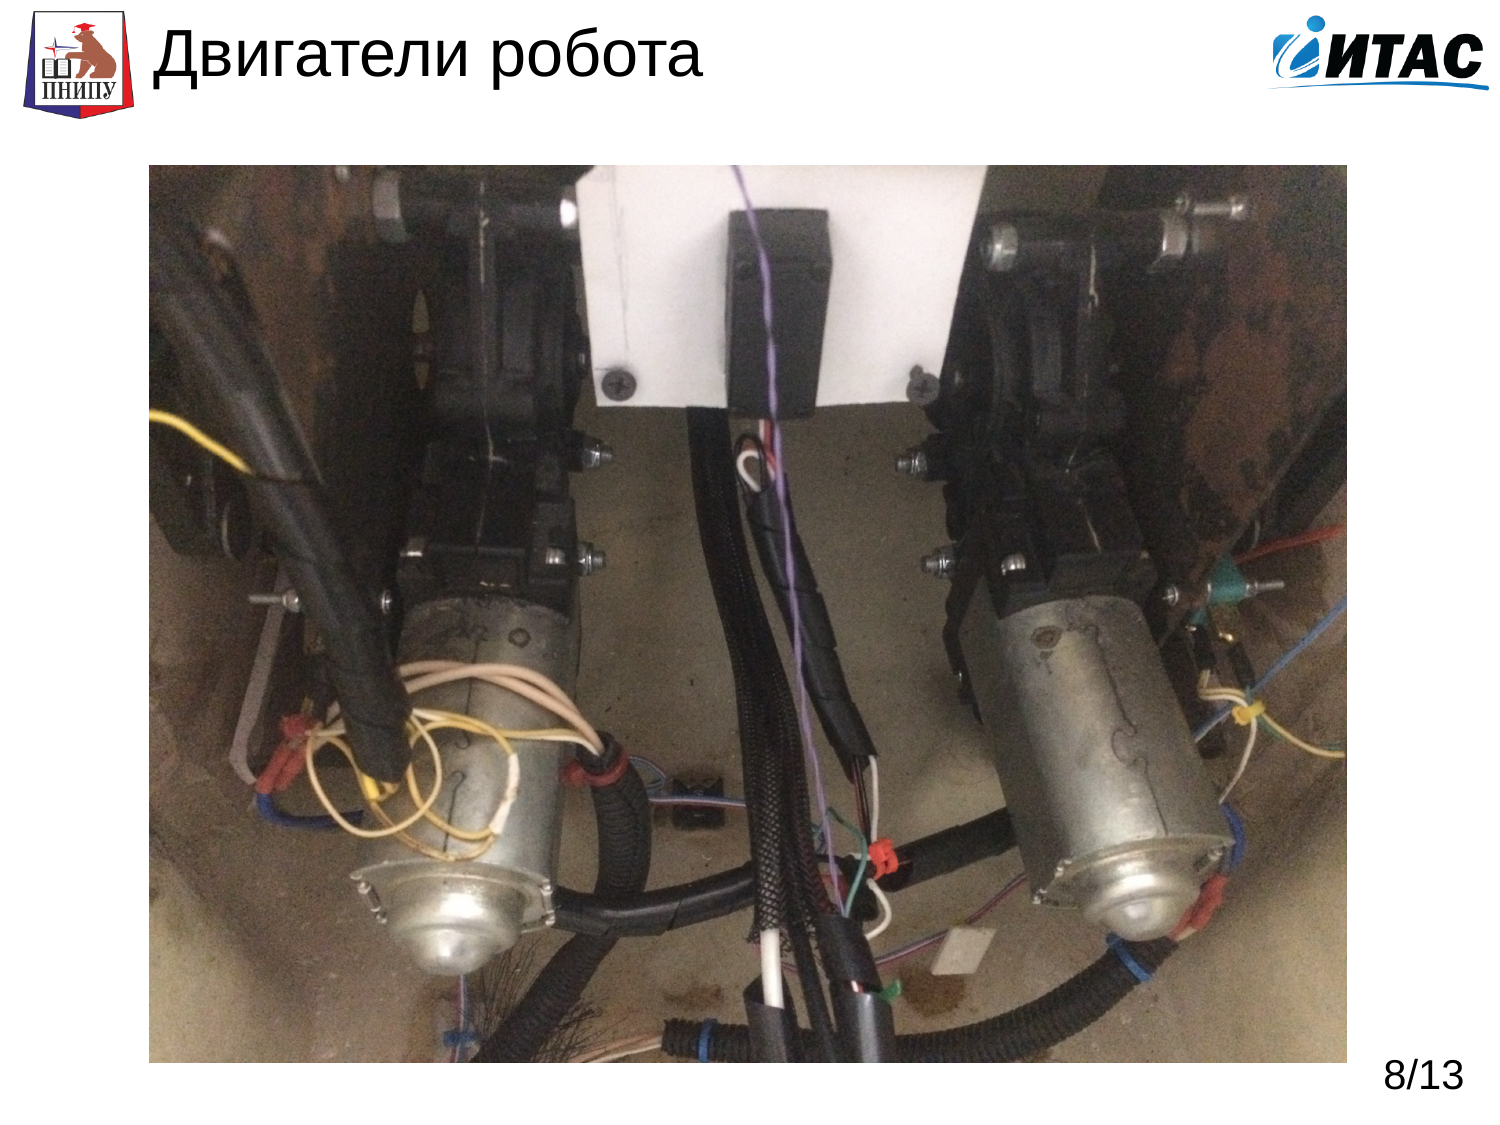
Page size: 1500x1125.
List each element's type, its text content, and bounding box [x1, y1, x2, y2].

picture [1265, 13, 1489, 94]
picture [149, 165, 1347, 1063]
picture [23, 11, 134, 119]
title Двигатели робота [153, 0, 1252, 128]
